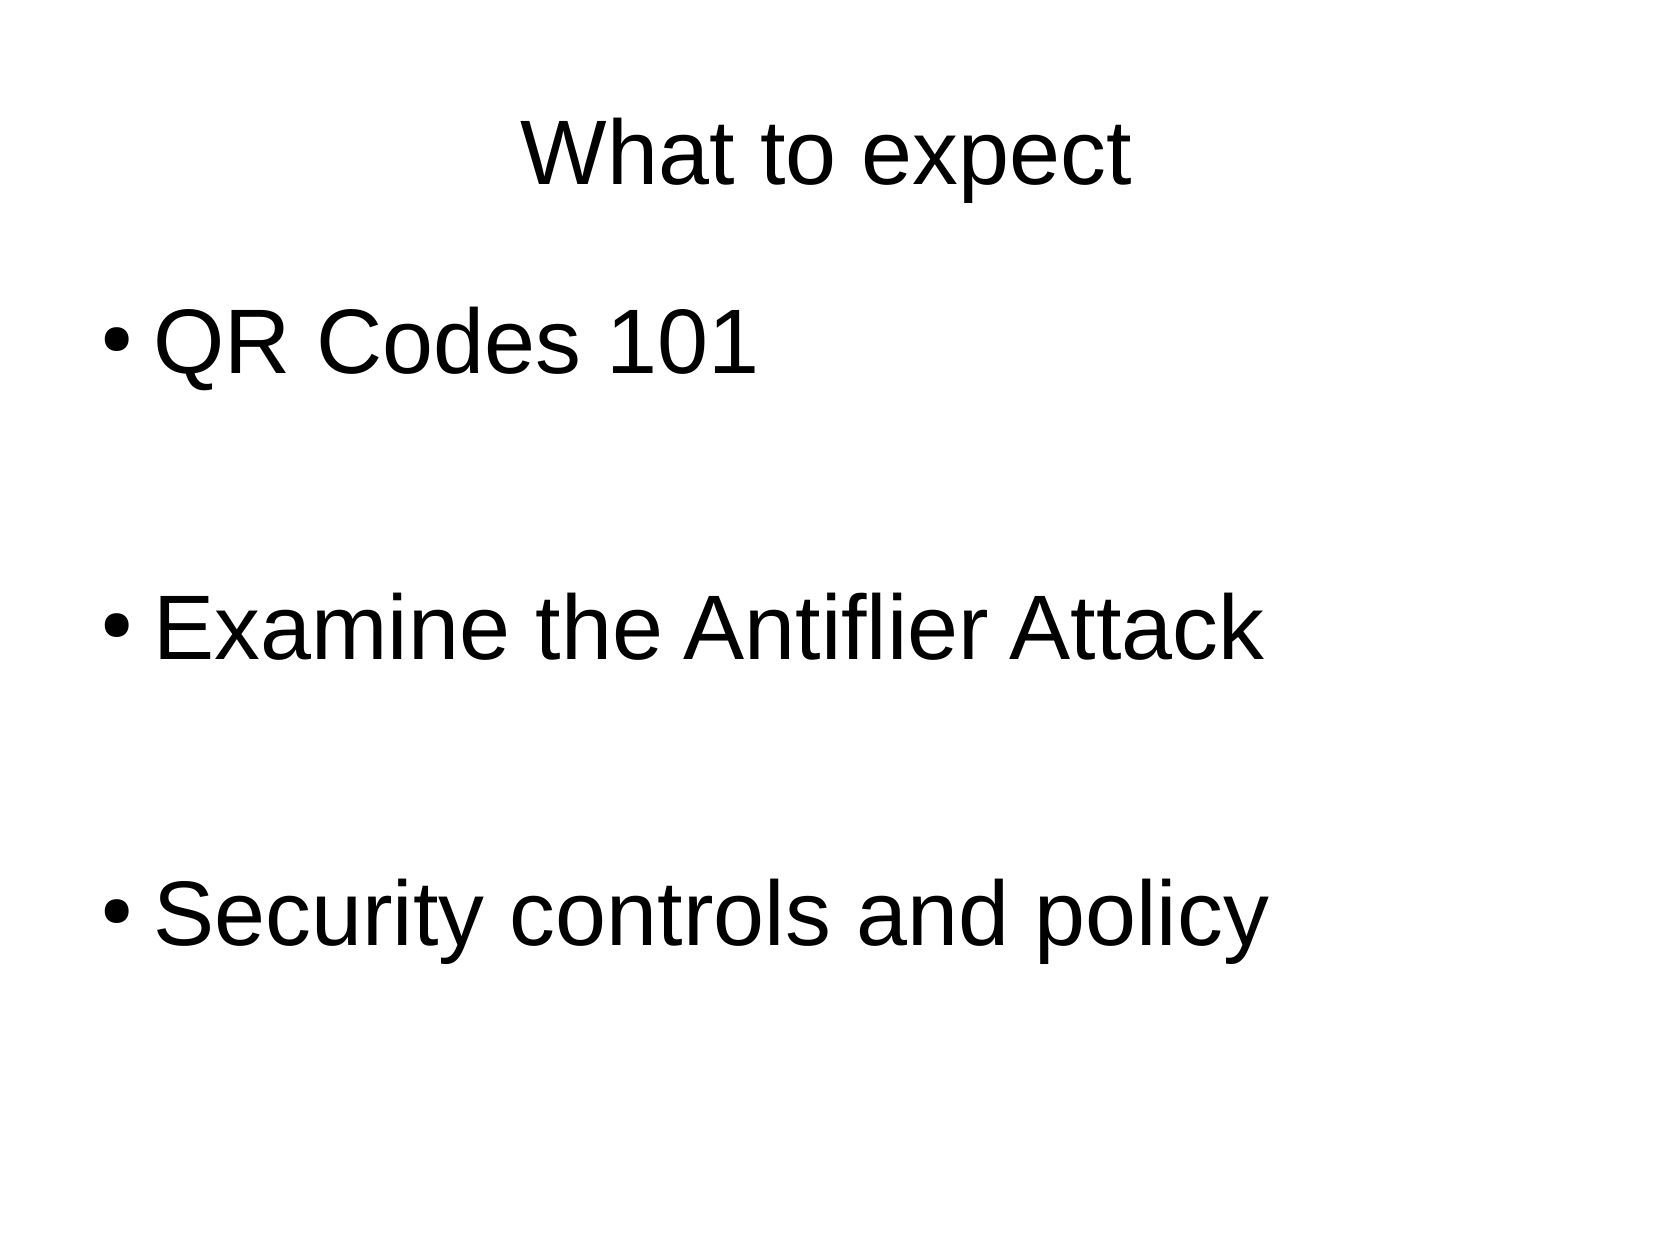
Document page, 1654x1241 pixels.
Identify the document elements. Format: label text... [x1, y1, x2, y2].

list QR Codes 101 Examine the Antiflier Attack Security controls and policy [82, 290, 1571, 1010]
title What to expect [82, 49, 1571, 257]
